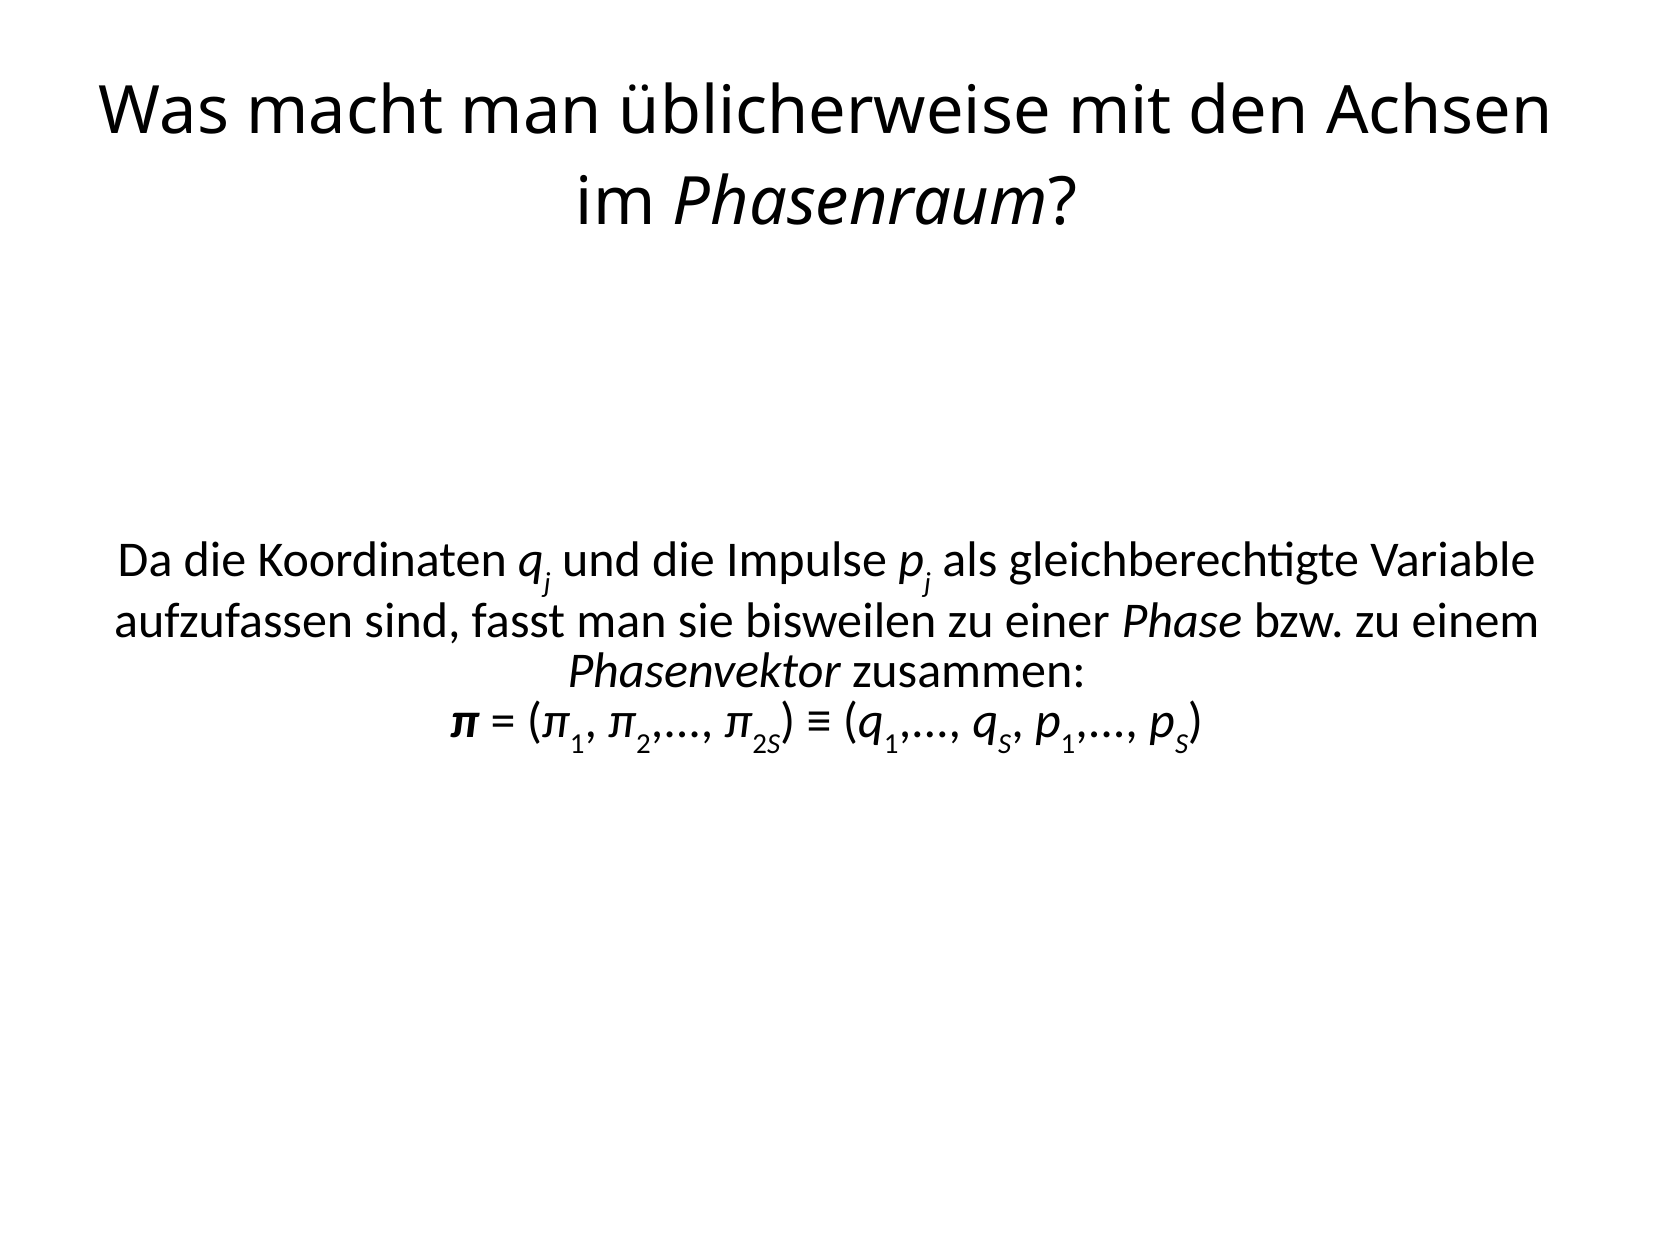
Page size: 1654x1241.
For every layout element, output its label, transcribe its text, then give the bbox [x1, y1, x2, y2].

subtitle Da die Koordinaten qj und die Impulse pj als gleichberechtigte Variable aufzufassen sind, fasst man sie bisweilen zu einer Phase bzw. zu einem Phasenvektor zusammen: π = (π1, π2,..., π2S) ≡ (q1,..., qS, p1,..., pS) [82, 290, 1571, 1010]
title Was macht man üblicherweise mit den Achsen im Phasenraum? [82, 49, 1571, 257]
